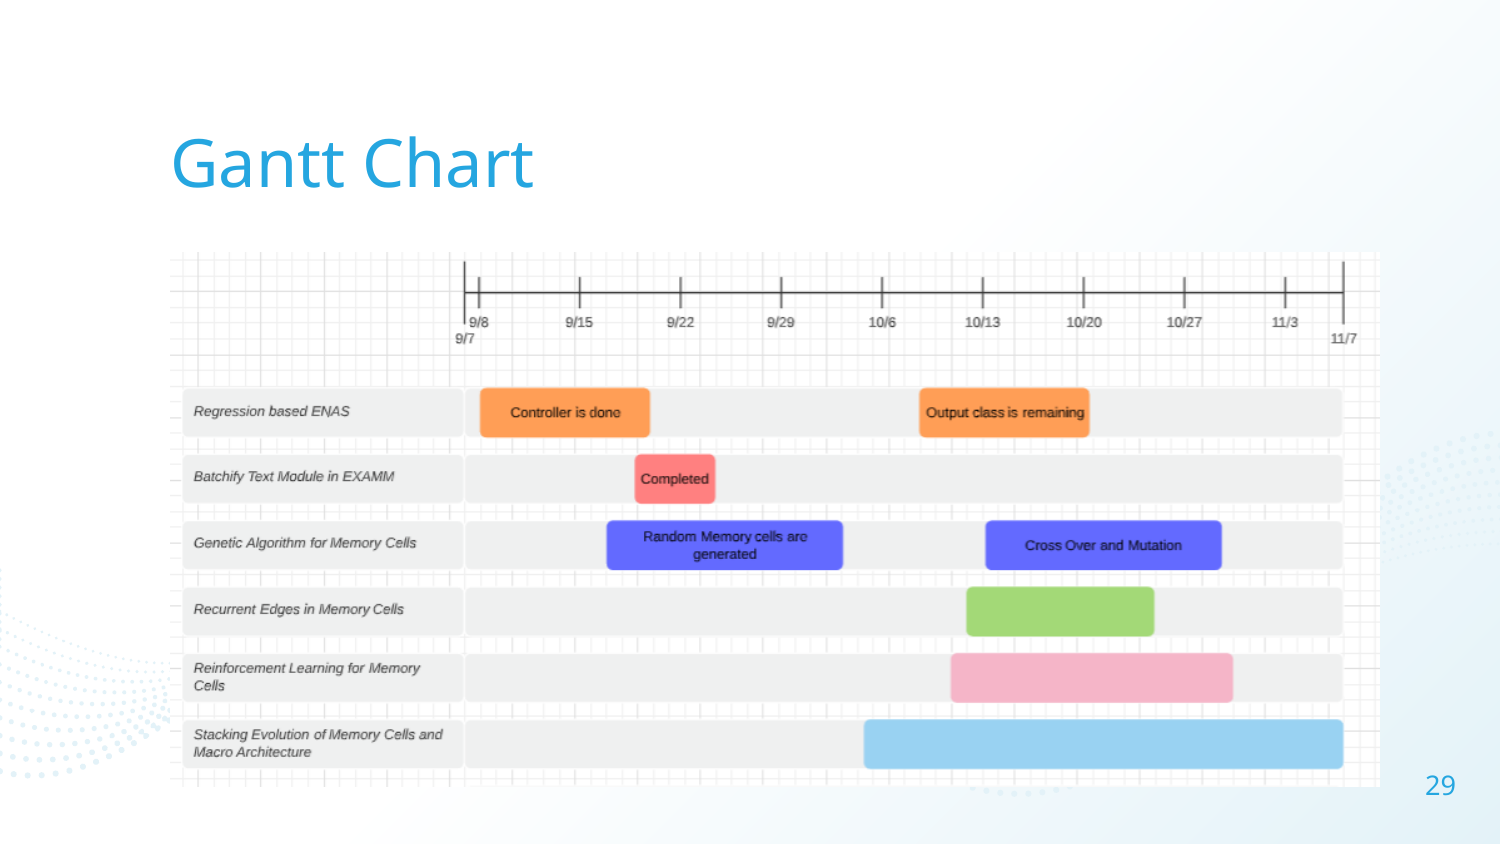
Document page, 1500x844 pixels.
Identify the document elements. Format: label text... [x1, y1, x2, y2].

title Gantt Chart [170, 137, 1330, 203]
picture [170, 252, 1380, 787]
slide_number <number> [1366, 754, 1457, 819]
